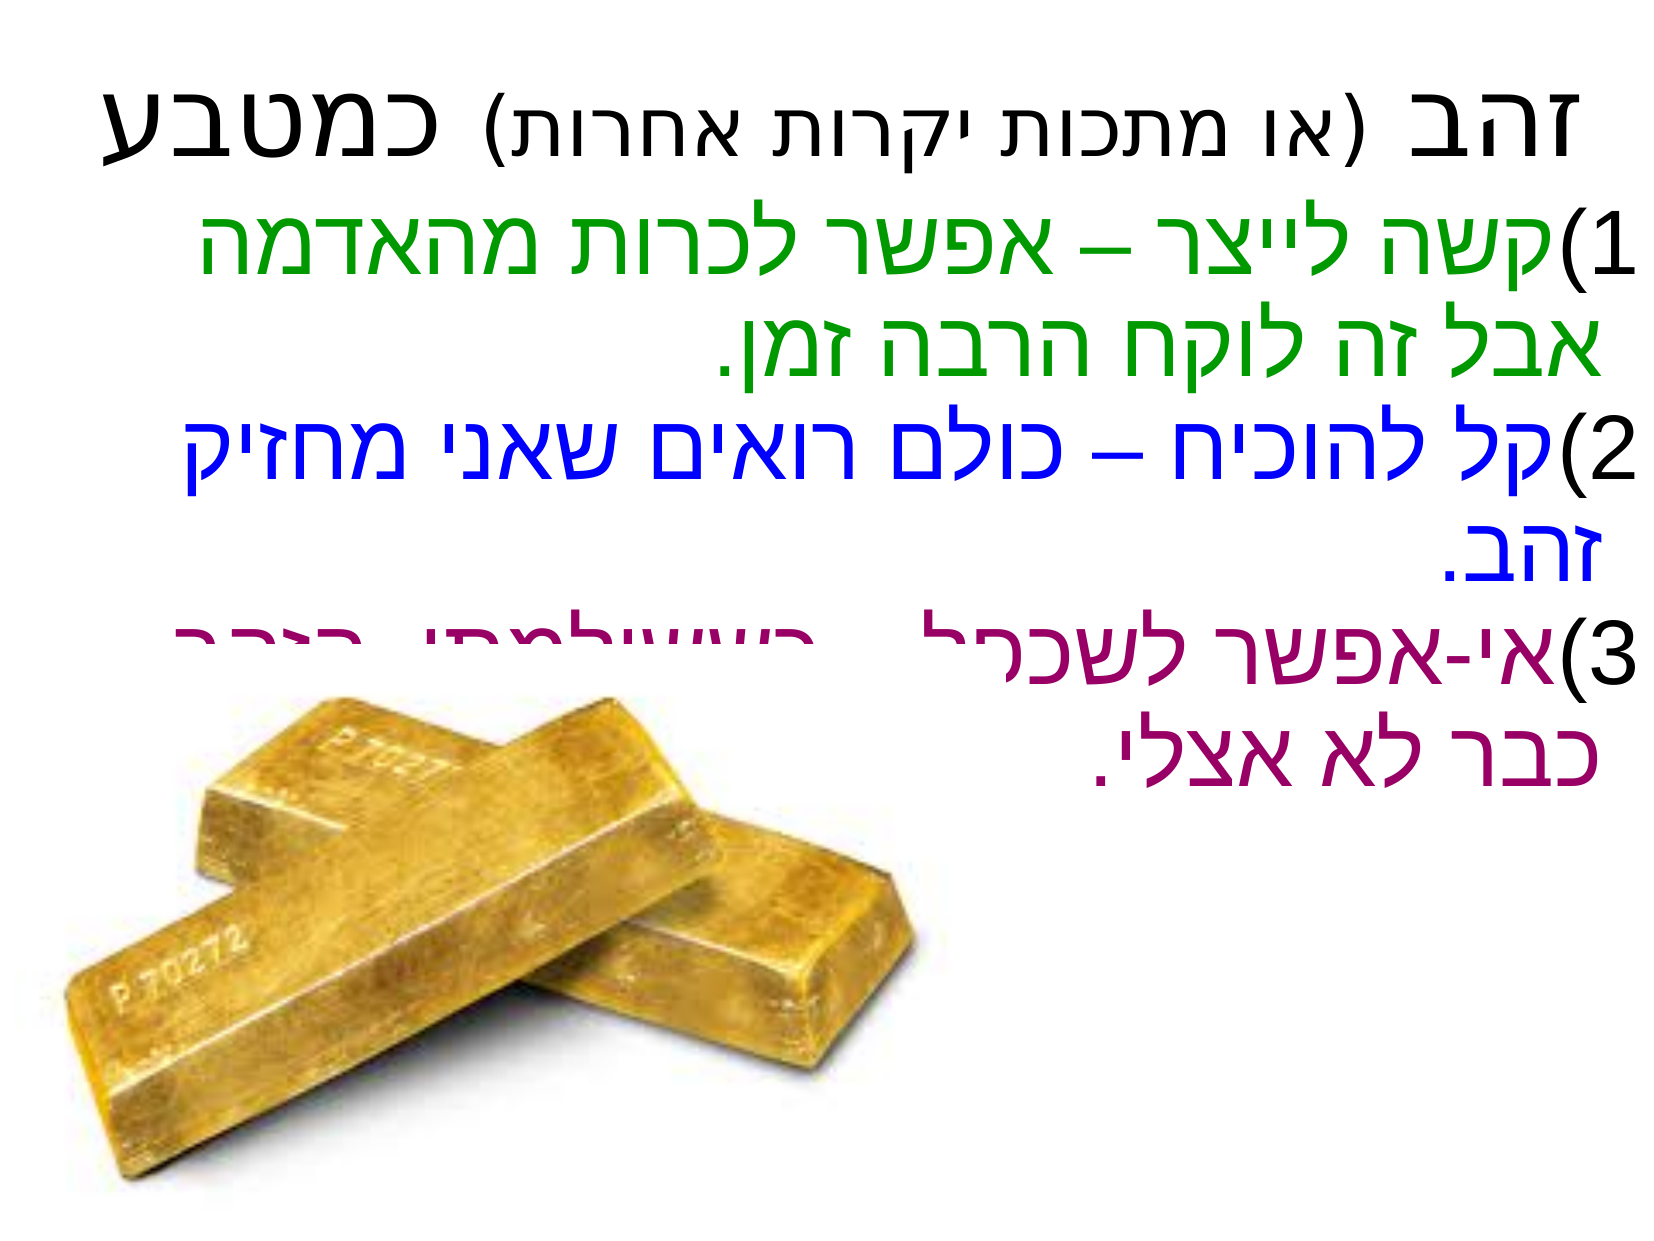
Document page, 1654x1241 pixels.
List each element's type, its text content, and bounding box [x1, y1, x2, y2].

picture [14, 644, 1006, 1241]
text_box קשה לייצר – אפשר לכרות מהאדמה אבל זה לוקח הרבה זמן. קל להוכיח – כולם רואים שאני מחזיק זהב. אי-אפשר לשכפל – כששילמתי, הזהב כבר לא אצלי. [75, 183, 1654, 814]
text_box זהב (או מתכות יקרות אחרות) כמטבע [60, 45, 1624, 191]
